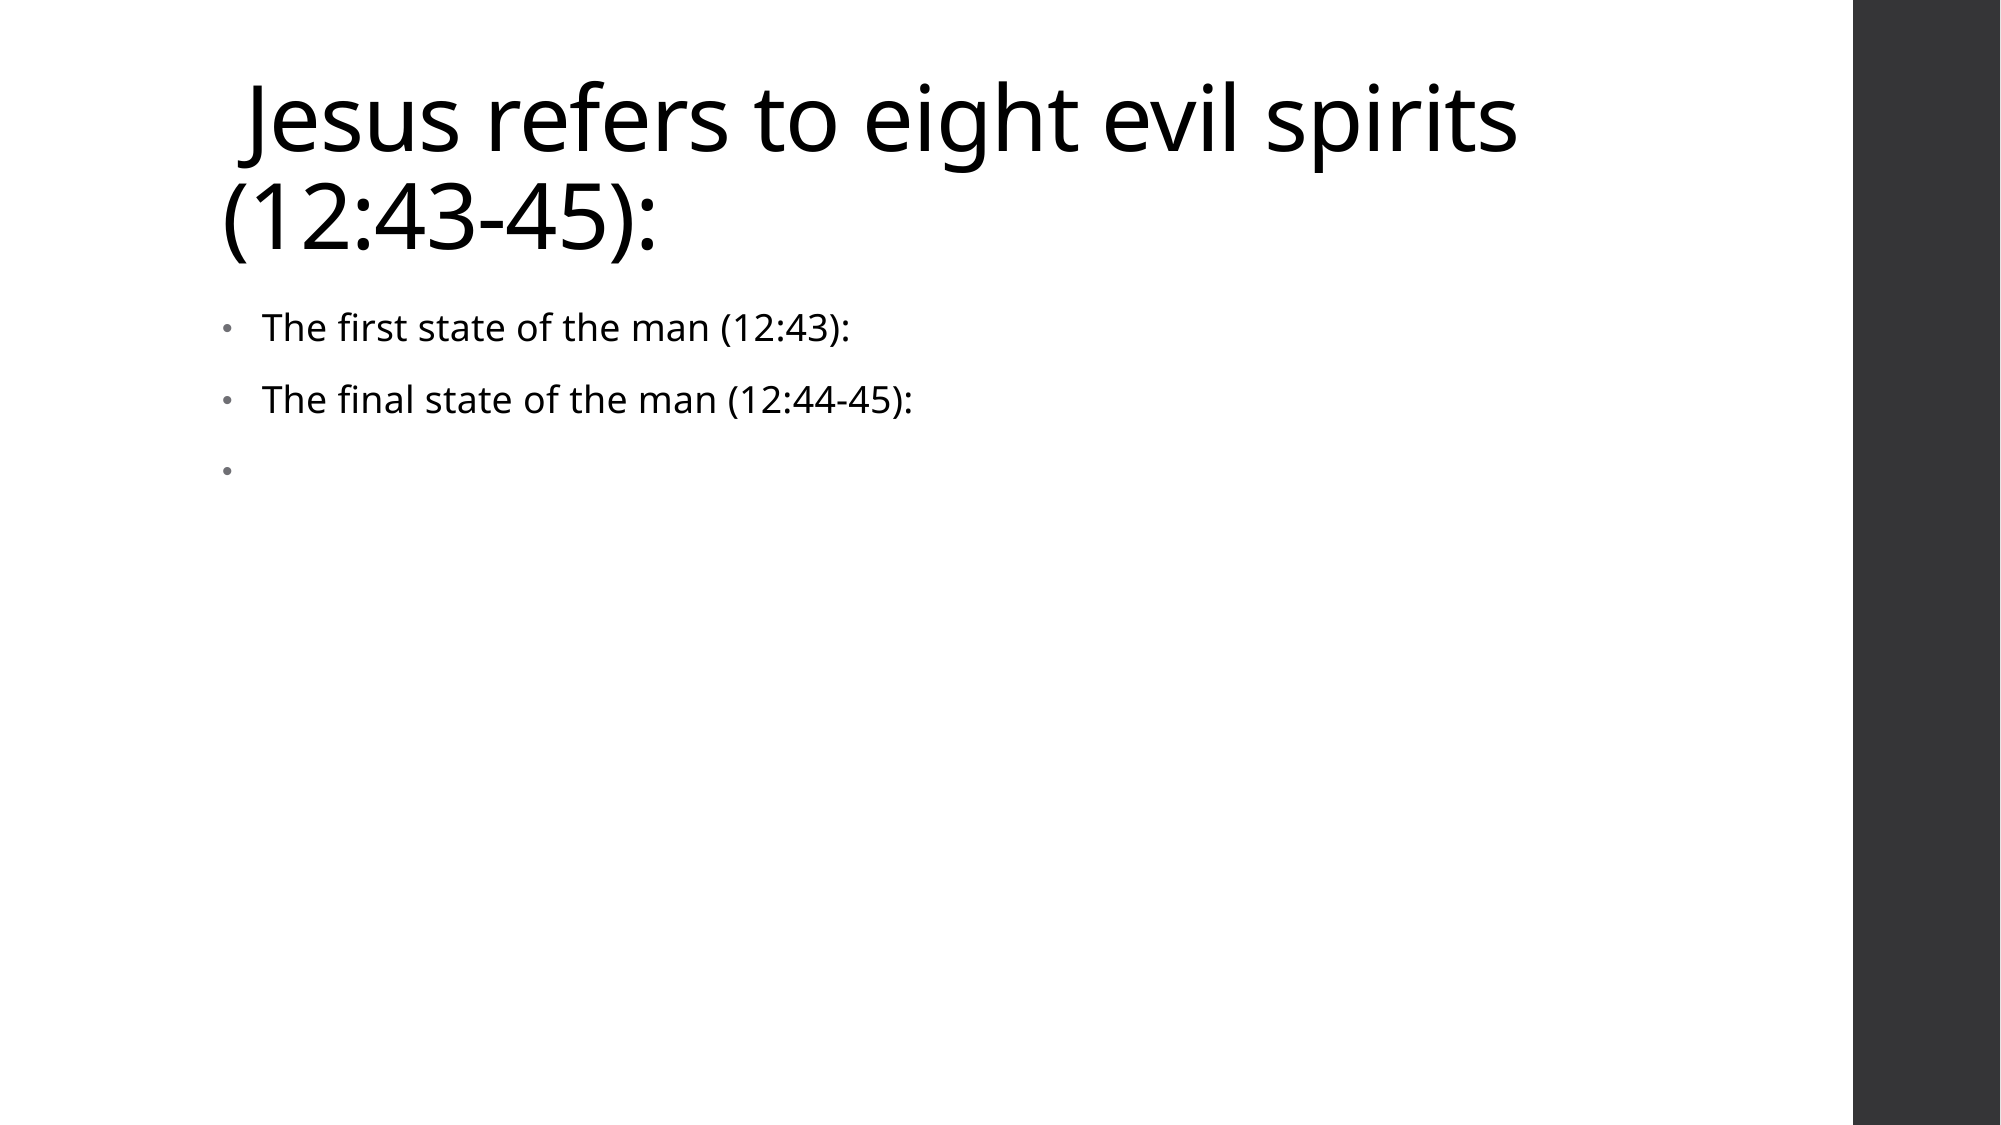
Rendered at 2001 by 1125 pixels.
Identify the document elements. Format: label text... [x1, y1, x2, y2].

title Jesus refers to eight evil spirits (12:43-45): [206, 60, 1797, 278]
list The first state of the man (12:43): The final state of the man (12:44-45): [206, 299, 1617, 1014]
